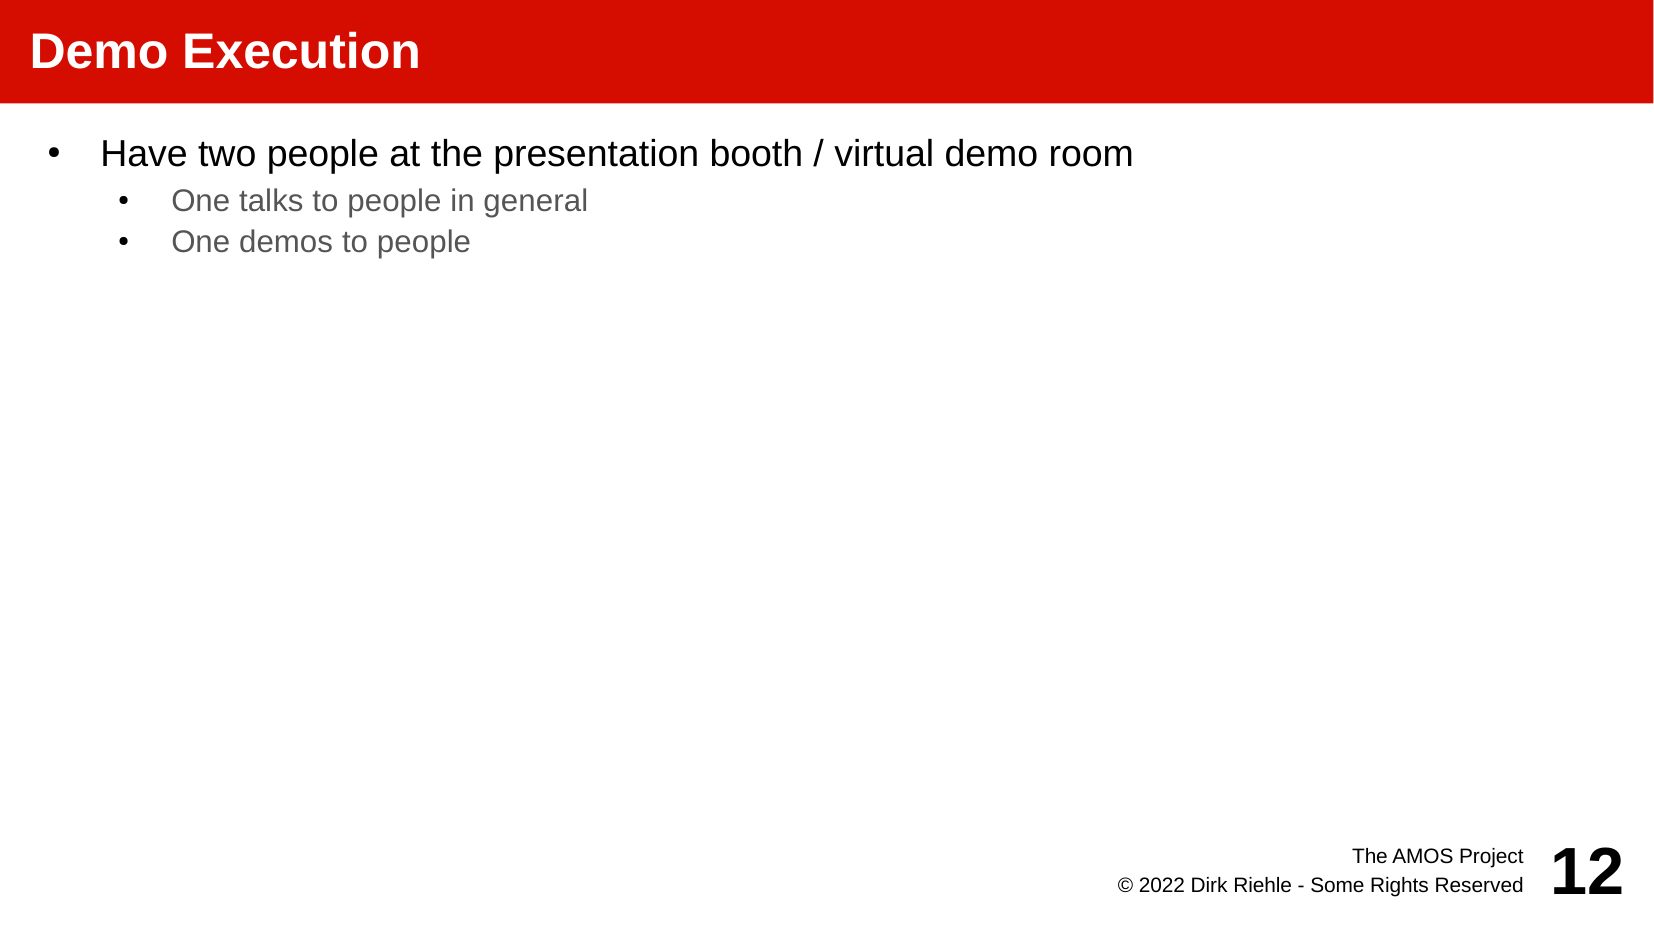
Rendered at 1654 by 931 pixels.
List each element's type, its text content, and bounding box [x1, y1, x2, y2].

list Have two people at the presentation booth / virtual demo room One talks to people in general One demos to people [29, 132, 1625, 813]
title Demo Execution [0, 0, 1654, 104]
